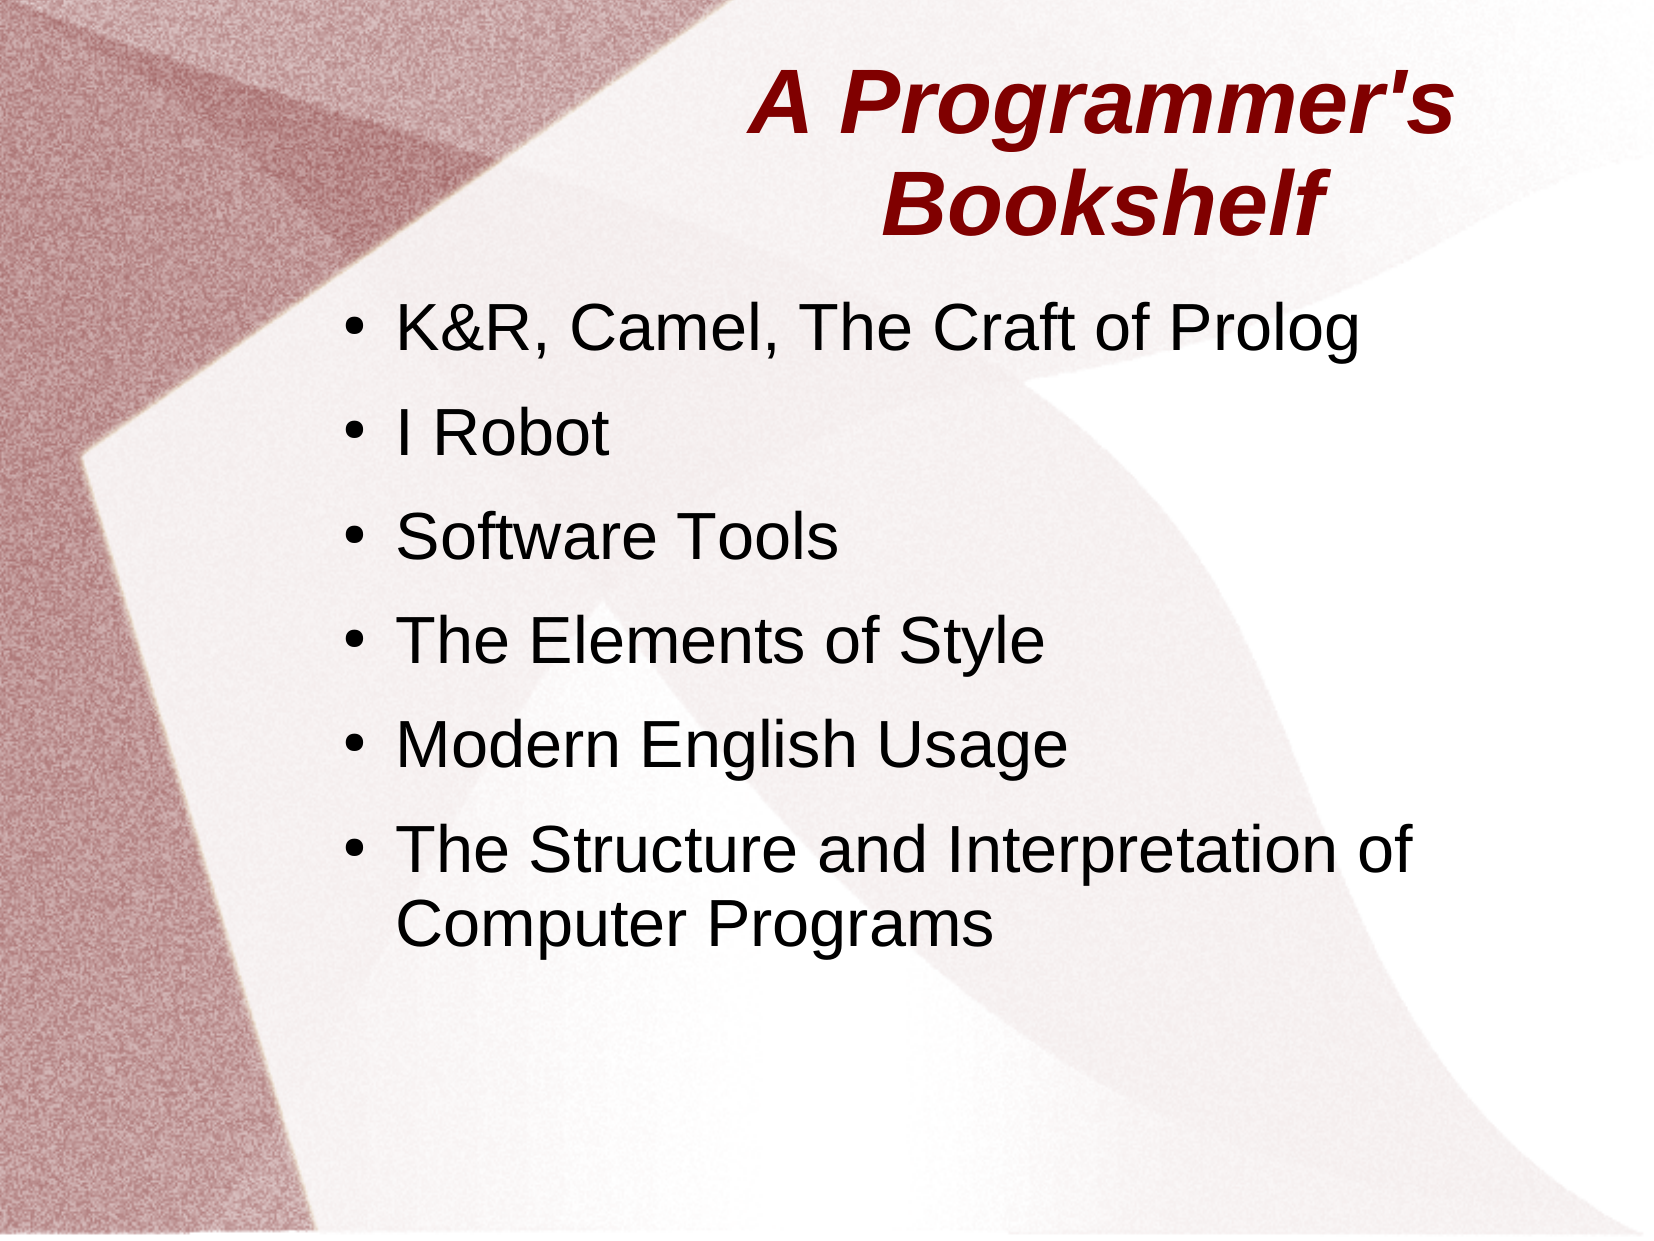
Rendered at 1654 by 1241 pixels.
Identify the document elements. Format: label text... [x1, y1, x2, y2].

title A Programmer's Bookshelf [600, 49, 1607, 257]
list K&R, Camel, The Craft of Prolog I Robot Software Tools The Elements of Style Modern English Usage The Structure and Interpretation of Computer Programs [324, 290, 1601, 1109]
picture [0, 0, 1654, 1241]
